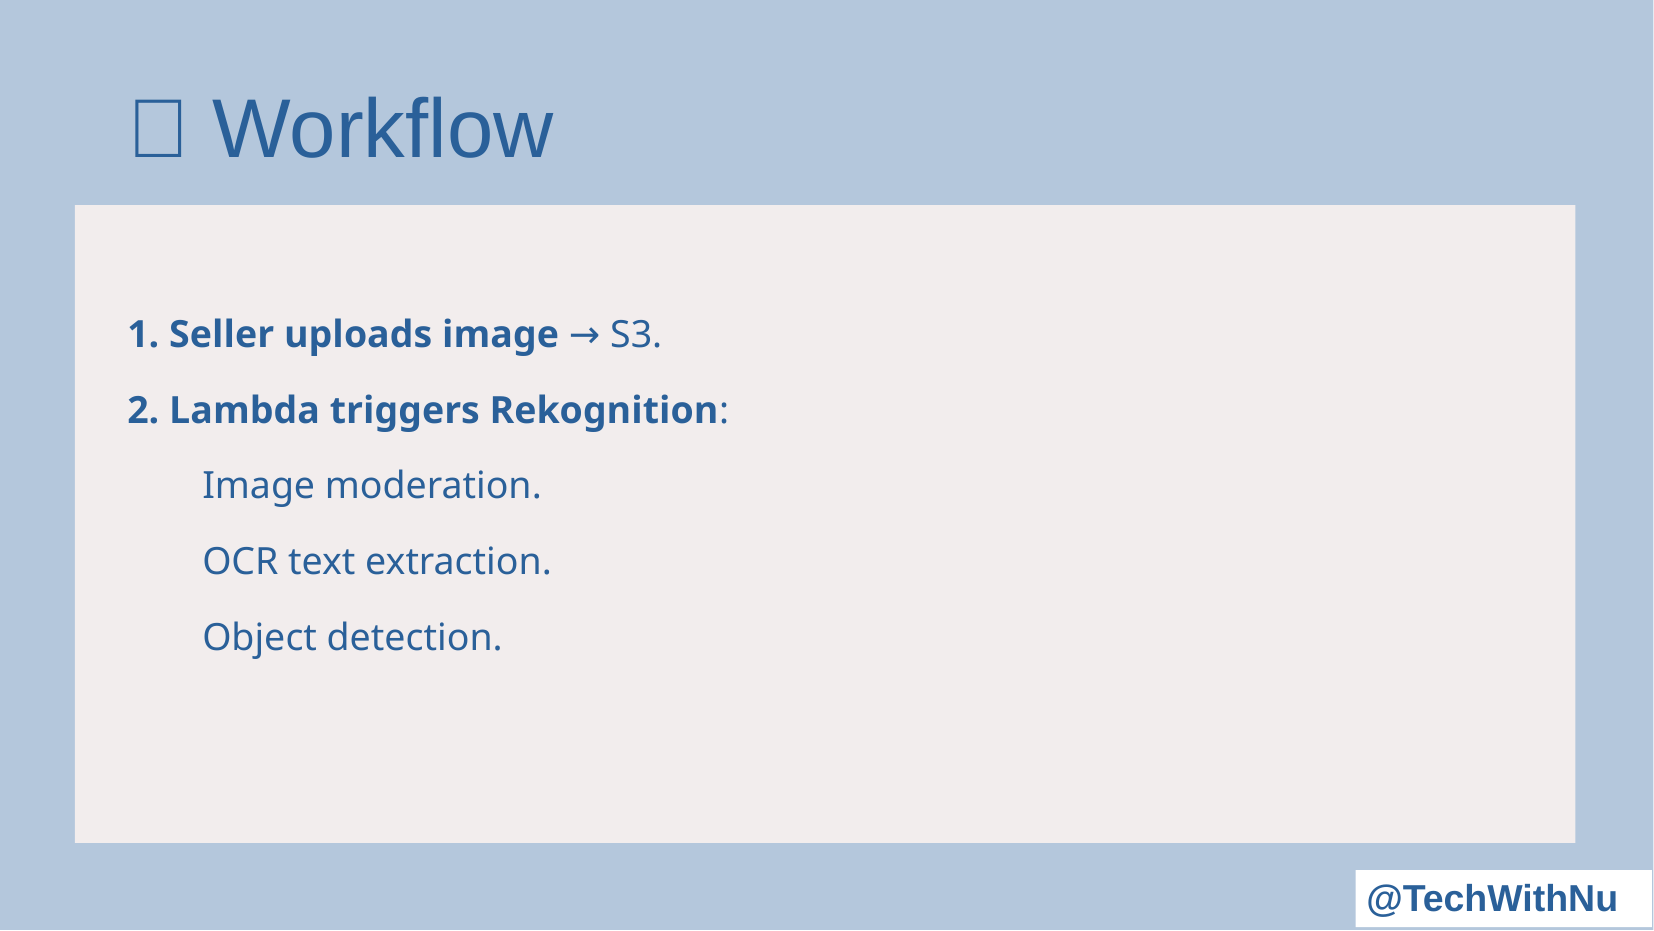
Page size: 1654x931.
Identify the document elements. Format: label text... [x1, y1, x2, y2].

text_box @TechWithNu [1351, 870, 1652, 931]
text_box 🚀 Workflow [112, 75, 1163, 188]
text_box 1. Seller uploads image → S3. 2. Lambda triggers Rekognition: Image moderation. OCR text extraction. Object detection. [112, 300, 1576, 788]
text_box [74, 205, 1576, 843]
